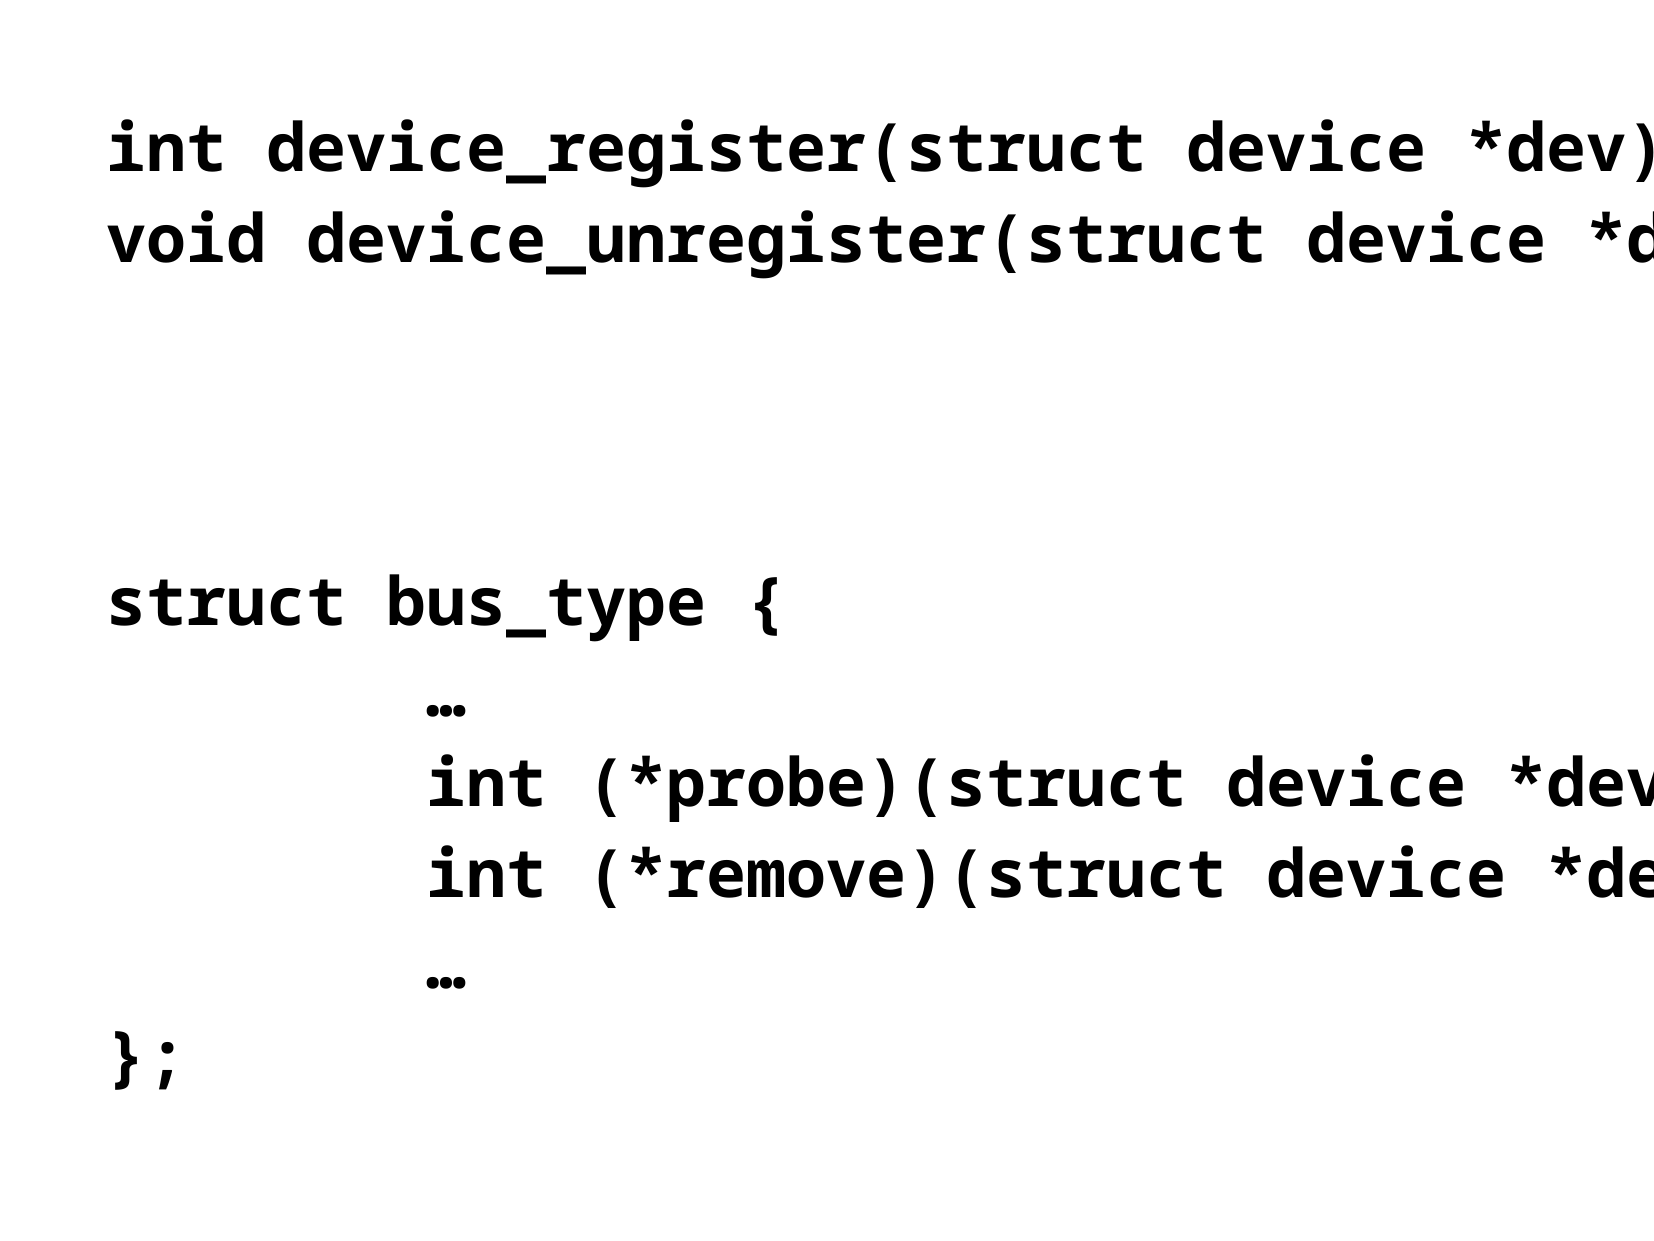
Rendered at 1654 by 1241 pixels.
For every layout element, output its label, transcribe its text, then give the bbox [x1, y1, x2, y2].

text_box int device_register(struct device *dev); void device_unregister(struct device *dev); struct bus_type { … int (*probe)(struct device *dev); int (*remove)(struct device *dev); … }; [91, 92, 1562, 948]
